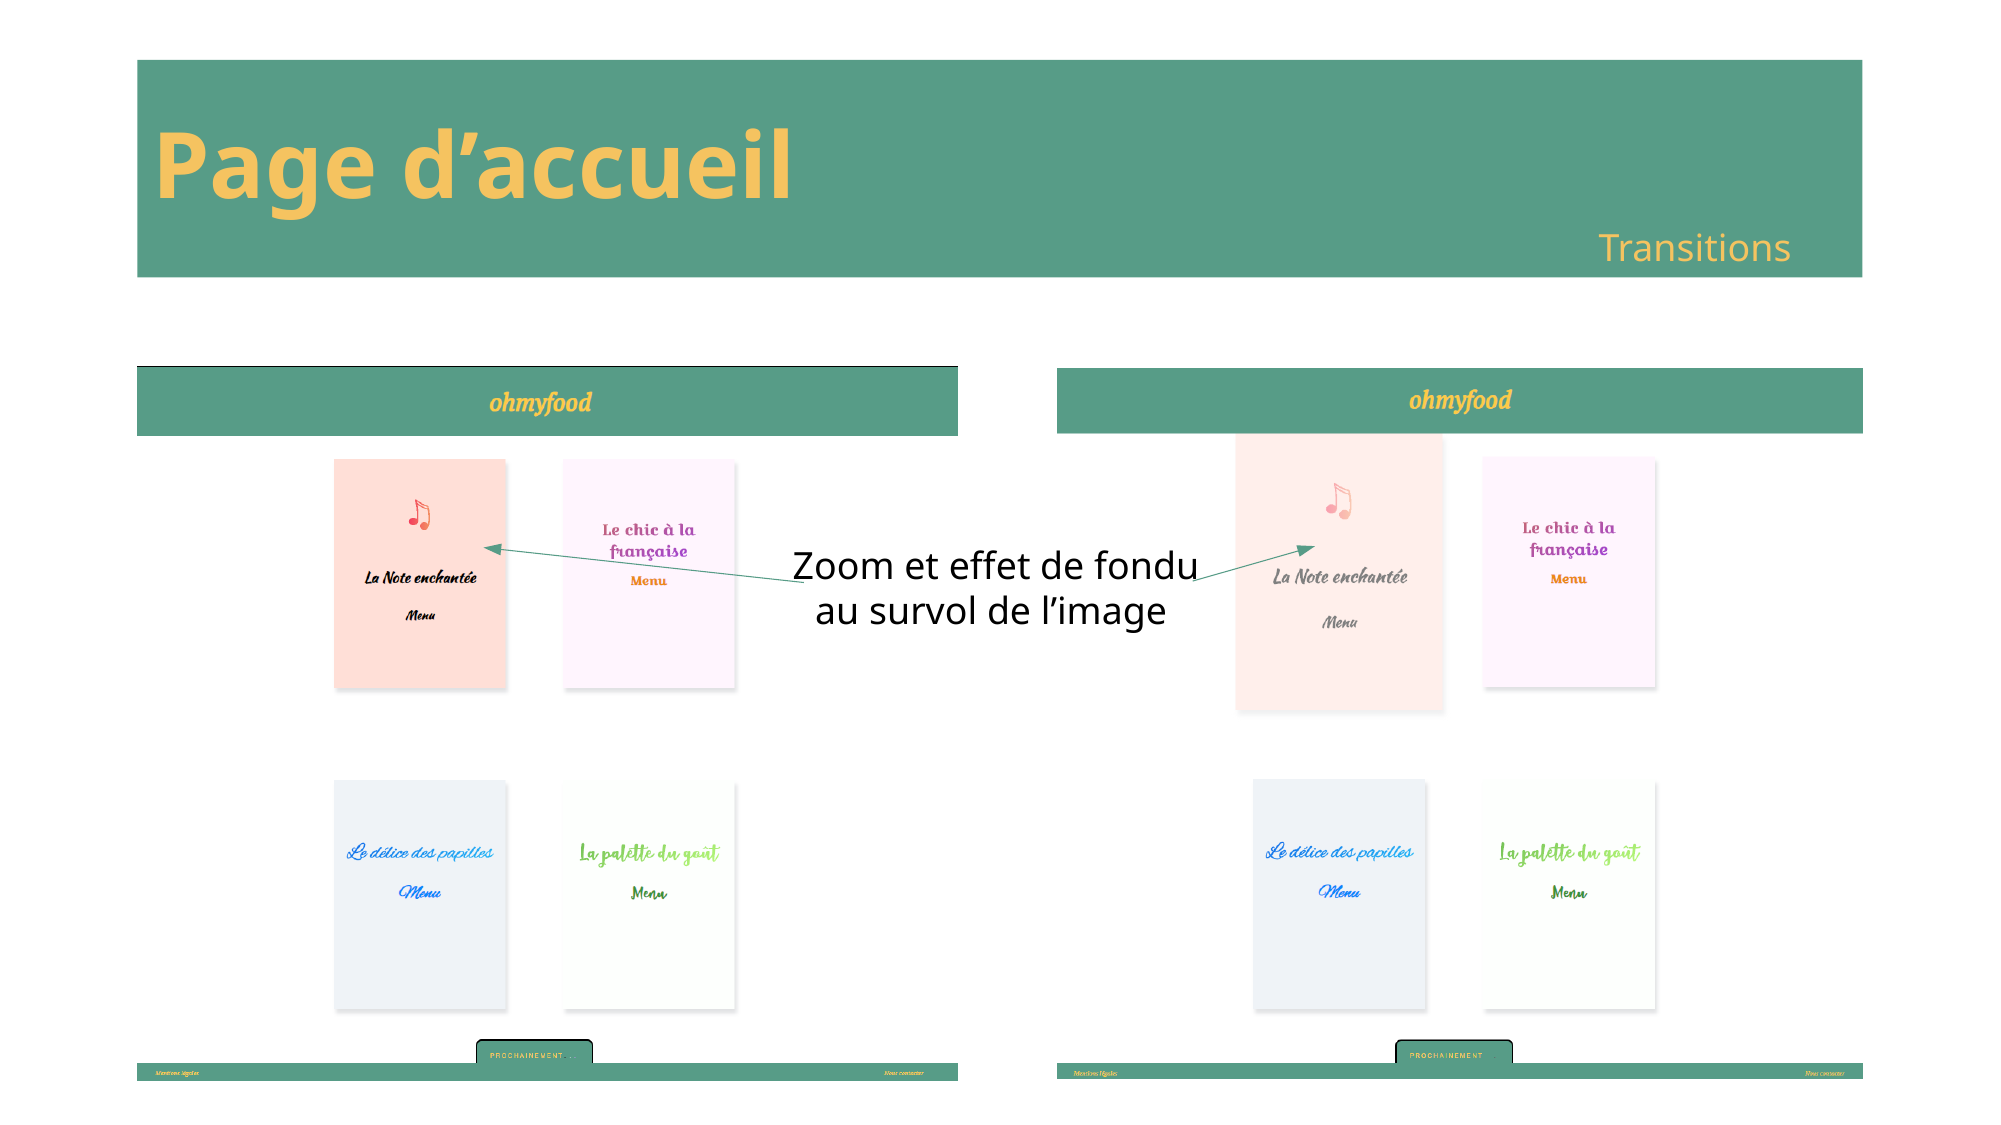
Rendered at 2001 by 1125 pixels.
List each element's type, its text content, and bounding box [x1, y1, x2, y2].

title Page d’accueil [137, 59, 1863, 278]
text_box Zoom et effet de fondu au survol de l’image [764, 534, 1228, 686]
picture [1057, 368, 1863, 1079]
picture [137, 366, 958, 1081]
text_box Transitions [1583, 216, 1863, 278]
